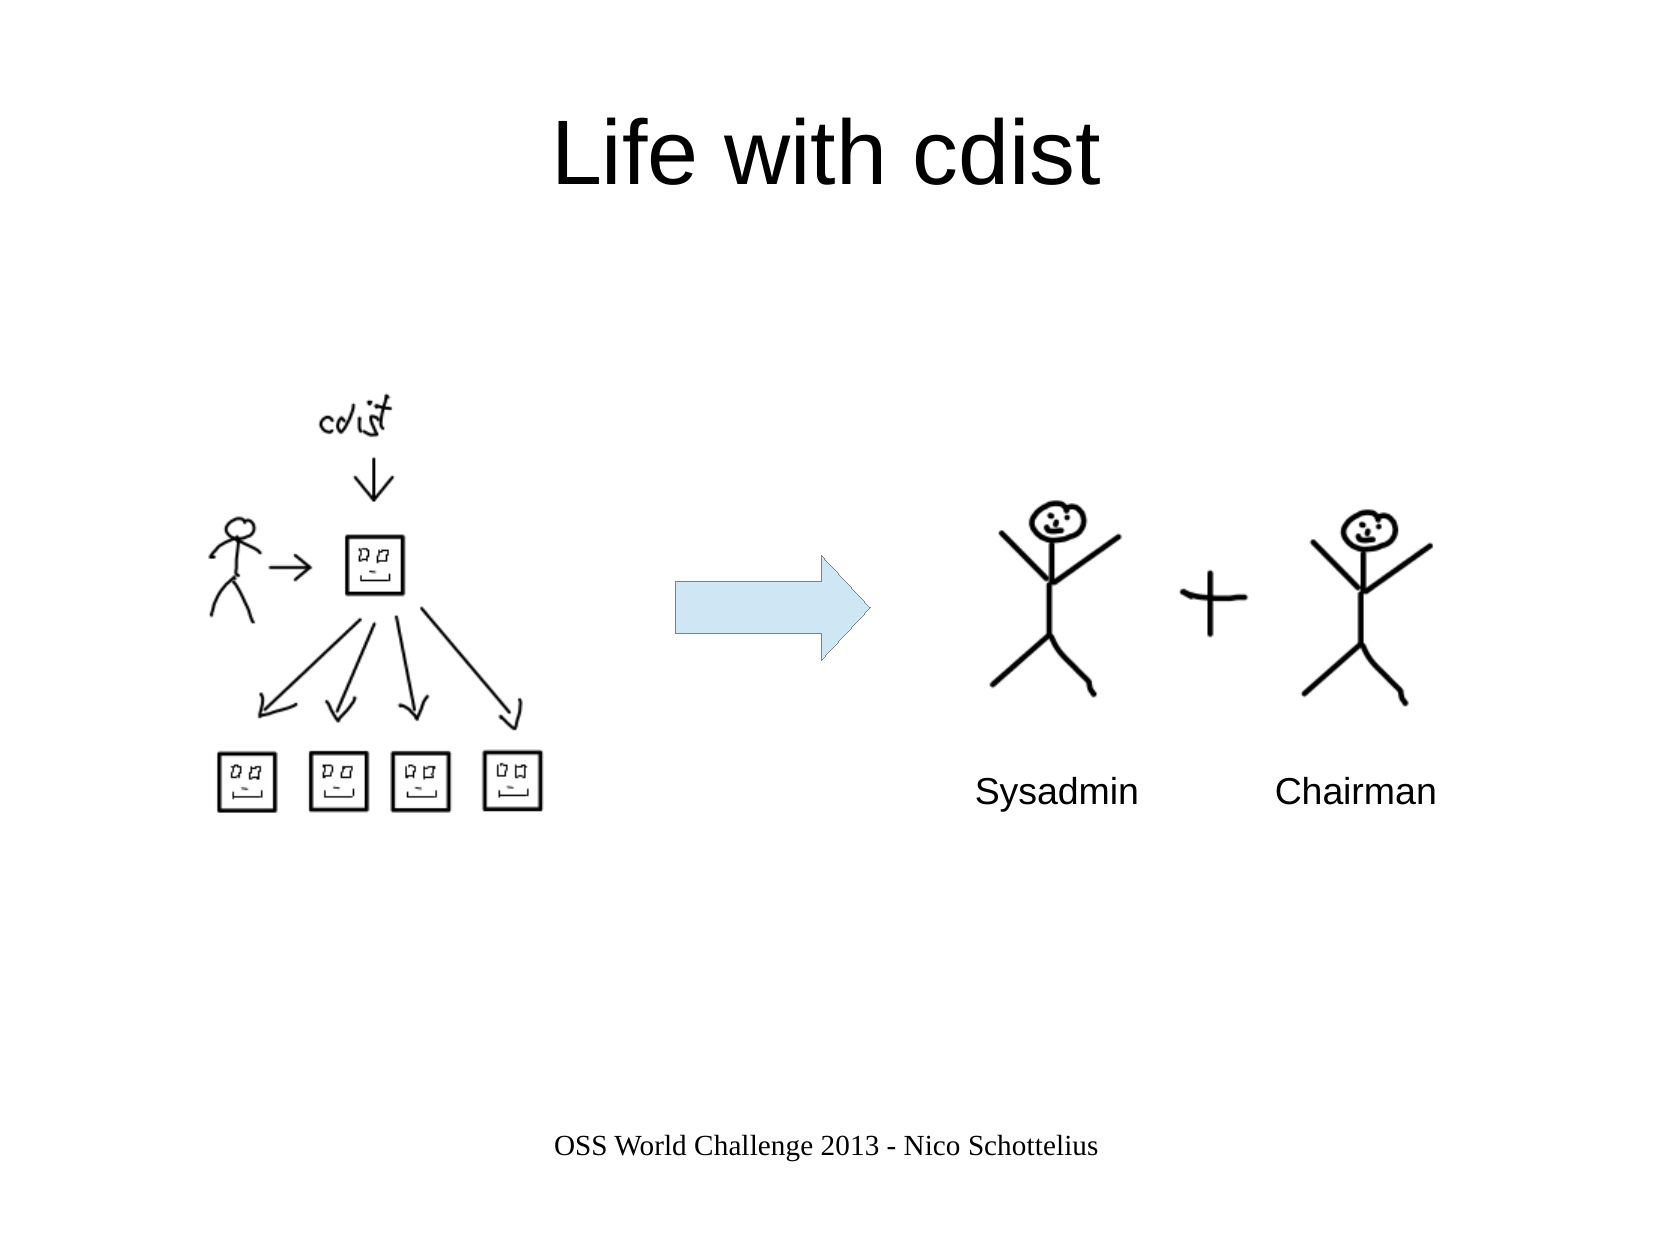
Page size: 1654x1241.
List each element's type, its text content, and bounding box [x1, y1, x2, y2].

title Life with cdist [82, 49, 1571, 257]
text_box [675, 555, 871, 661]
text_box Chairman [1260, 763, 1452, 826]
text_box Sysadmin [960, 763, 1154, 826]
picture [150, 359, 601, 855]
picture [915, 463, 1526, 751]
